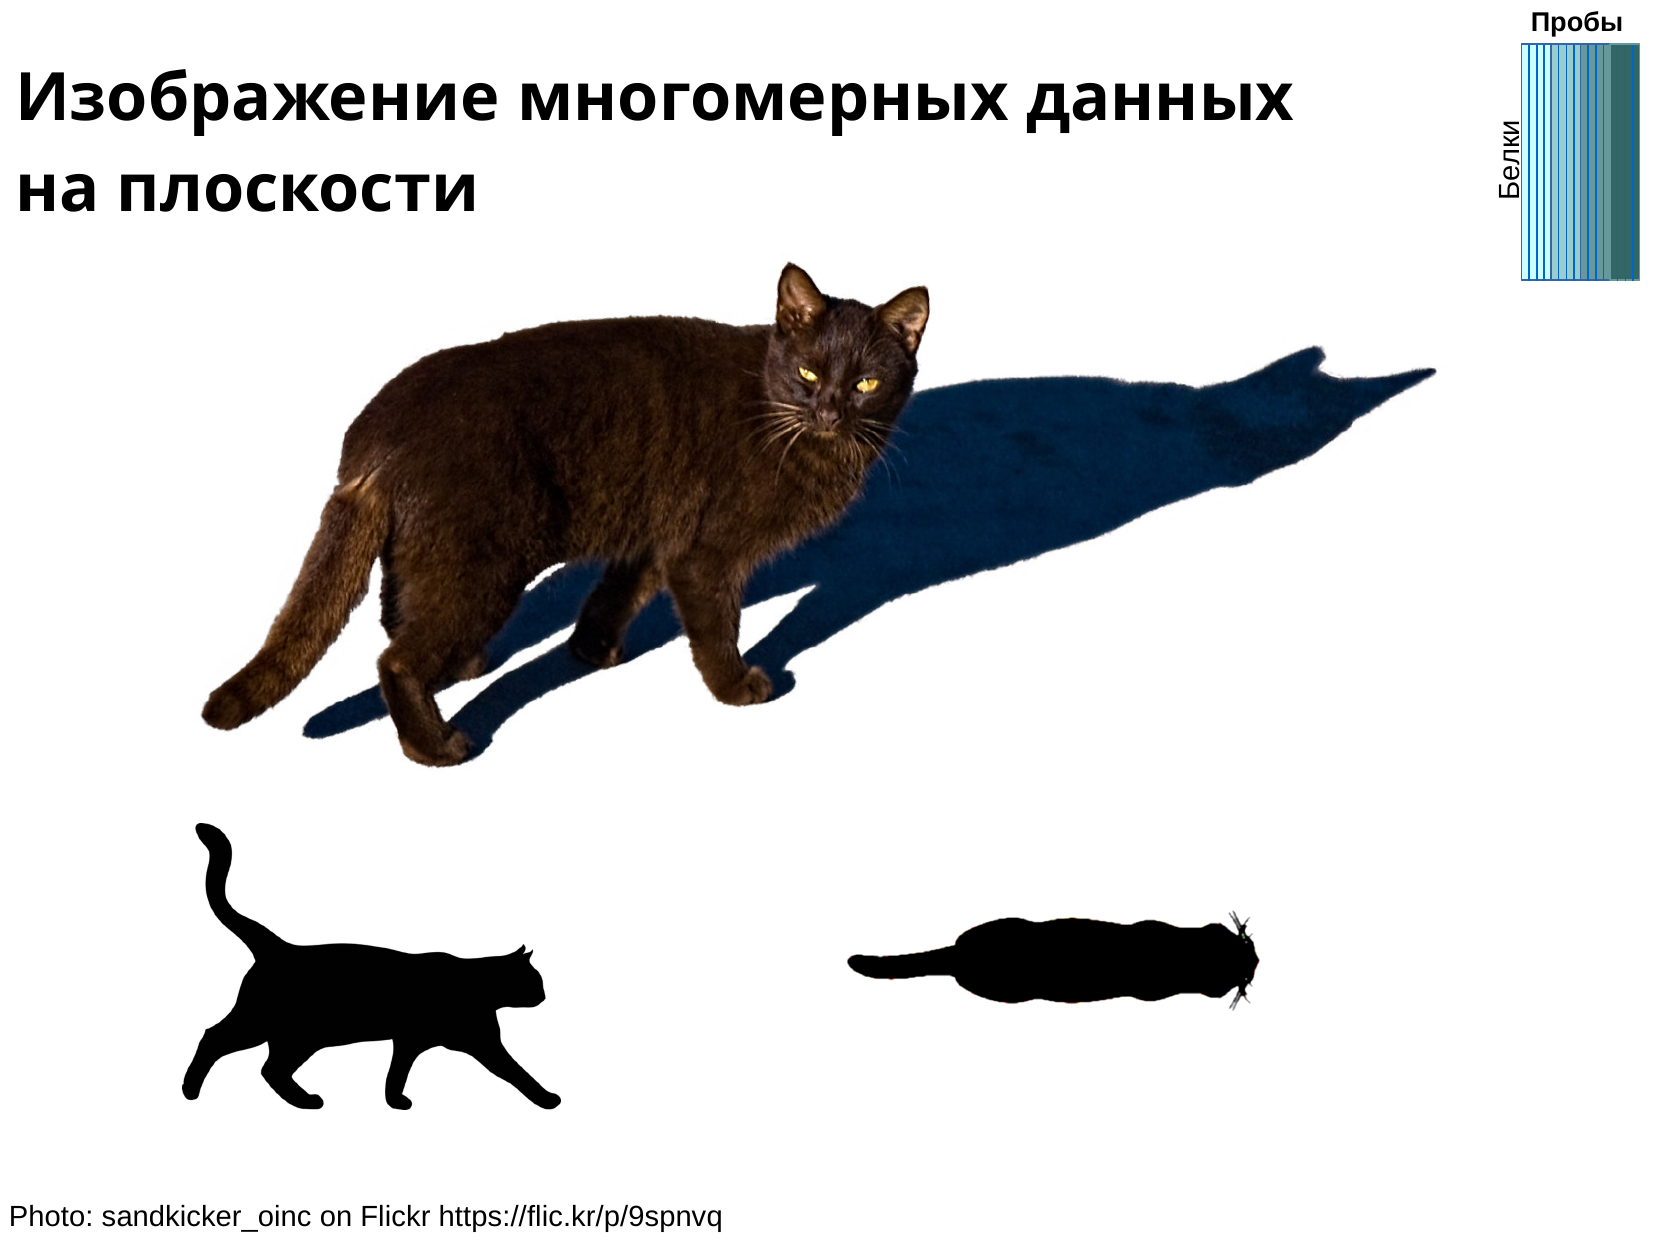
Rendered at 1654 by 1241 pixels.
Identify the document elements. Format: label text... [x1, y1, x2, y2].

text_box [1521, 44, 1529, 281]
picture [185, 260, 1459, 1022]
text_box Пробы [1516, 0, 1652, 48]
title Изображение многомерных данных на плоскости [15, 19, 1521, 260]
text_box [1575, 44, 1588, 281]
text_box [1597, 44, 1603, 281]
text_box Белки [1485, 97, 1521, 216]
text_box [1618, 44, 1625, 281]
text_box Photo: sandkicker_oinc on Flickr https://flic.kr/p/9spnvq [0, 1192, 739, 1241]
text_box [1626, 44, 1633, 281]
text_box [1530, 44, 1537, 281]
text_box [1538, 44, 1544, 281]
text_box [1545, 44, 1558, 281]
text_box [1567, 44, 1574, 281]
text_box [1559, 44, 1566, 281]
text_box [1604, 44, 1617, 281]
picture [182, 823, 561, 1111]
text_box [1634, 44, 1640, 281]
text_box [1589, 44, 1596, 281]
